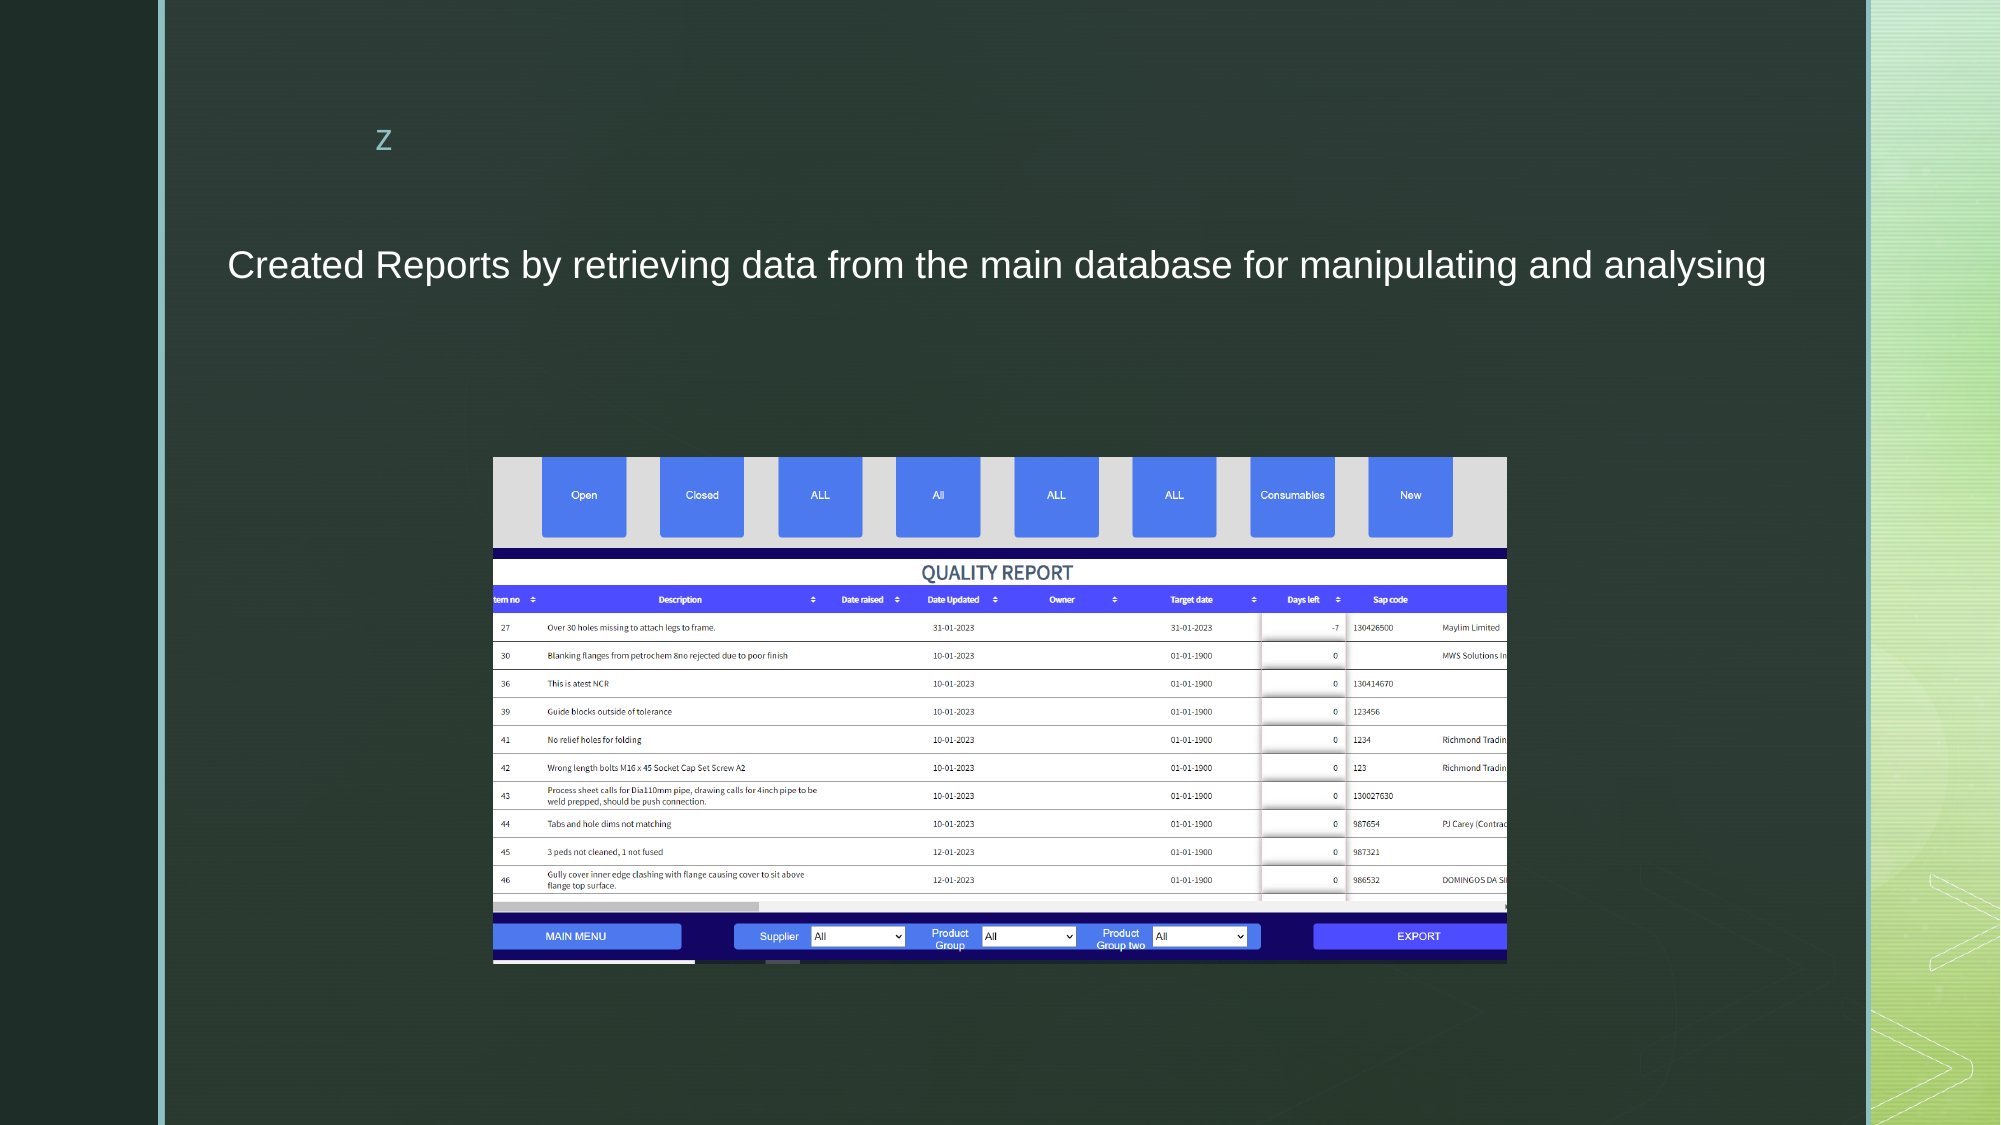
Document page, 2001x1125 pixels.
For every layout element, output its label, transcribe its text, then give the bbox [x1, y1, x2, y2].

picture [493, 457, 1507, 964]
title Created Reports by retrieving data from the main database for manipulating and analysing [212, 179, 1788, 394]
